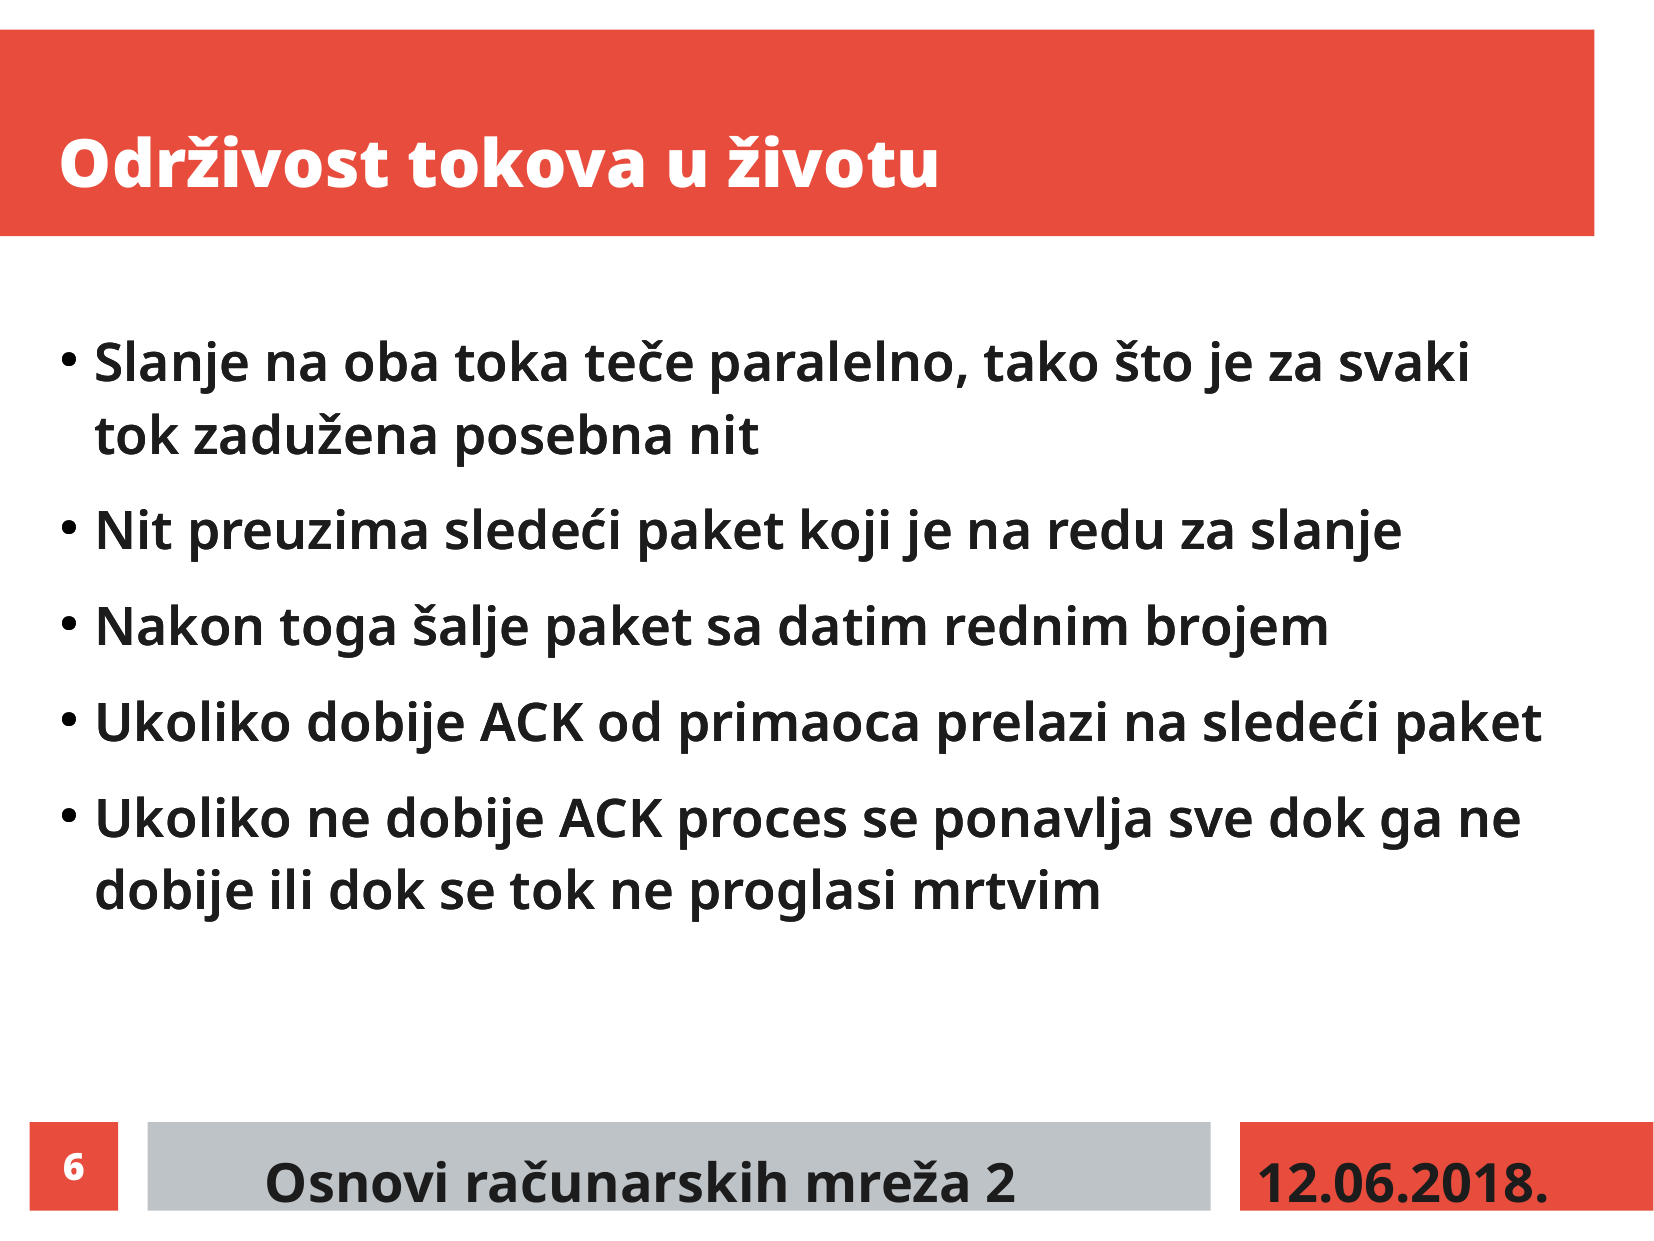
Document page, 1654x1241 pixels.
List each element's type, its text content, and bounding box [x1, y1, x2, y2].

title Održivost tokova u životu [59, 59, 1595, 207]
text_box 12.06.2018. [1256, 1144, 1634, 1220]
text_box Osnovi računarskih mreža 2 [265, 1144, 1132, 1205]
list Slanje na oba toka teče paralelno, tako što je za svaki tok zadužena posebna nit Nit preuzima sledeći paket koji je na redu za slanje Nakon toga šalje paket sa datim rednim brojem Ukoliko dobije ACK od primaoca prelazi na sledeći paket Ukoliko ne dobije ACK proces se ponavlja sve dok ga ne dobije ili dok se tok ne proglasi mrtvim [59, 324, 1566, 1093]
